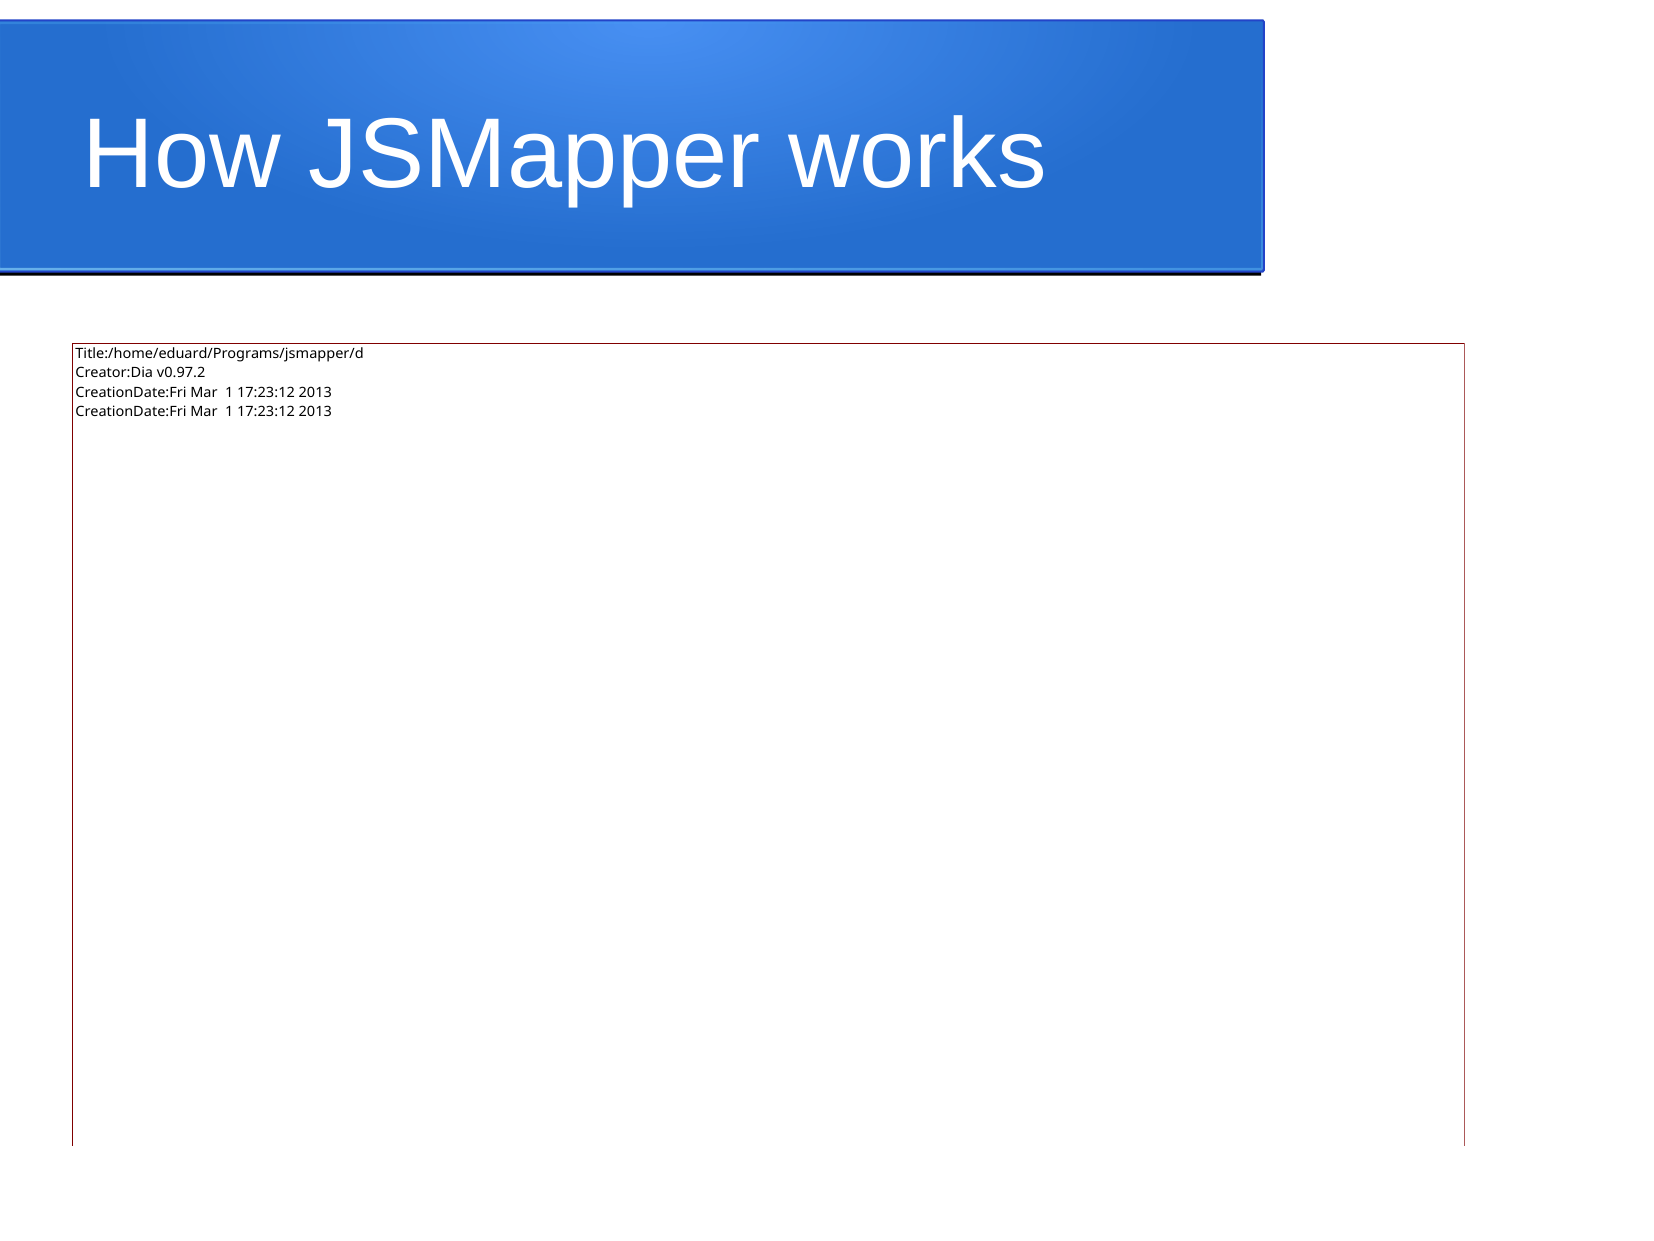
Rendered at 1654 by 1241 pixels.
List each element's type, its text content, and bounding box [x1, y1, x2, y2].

picture [70, 342, 1465, 1146]
title How JSMapper works [82, 49, 1250, 257]
